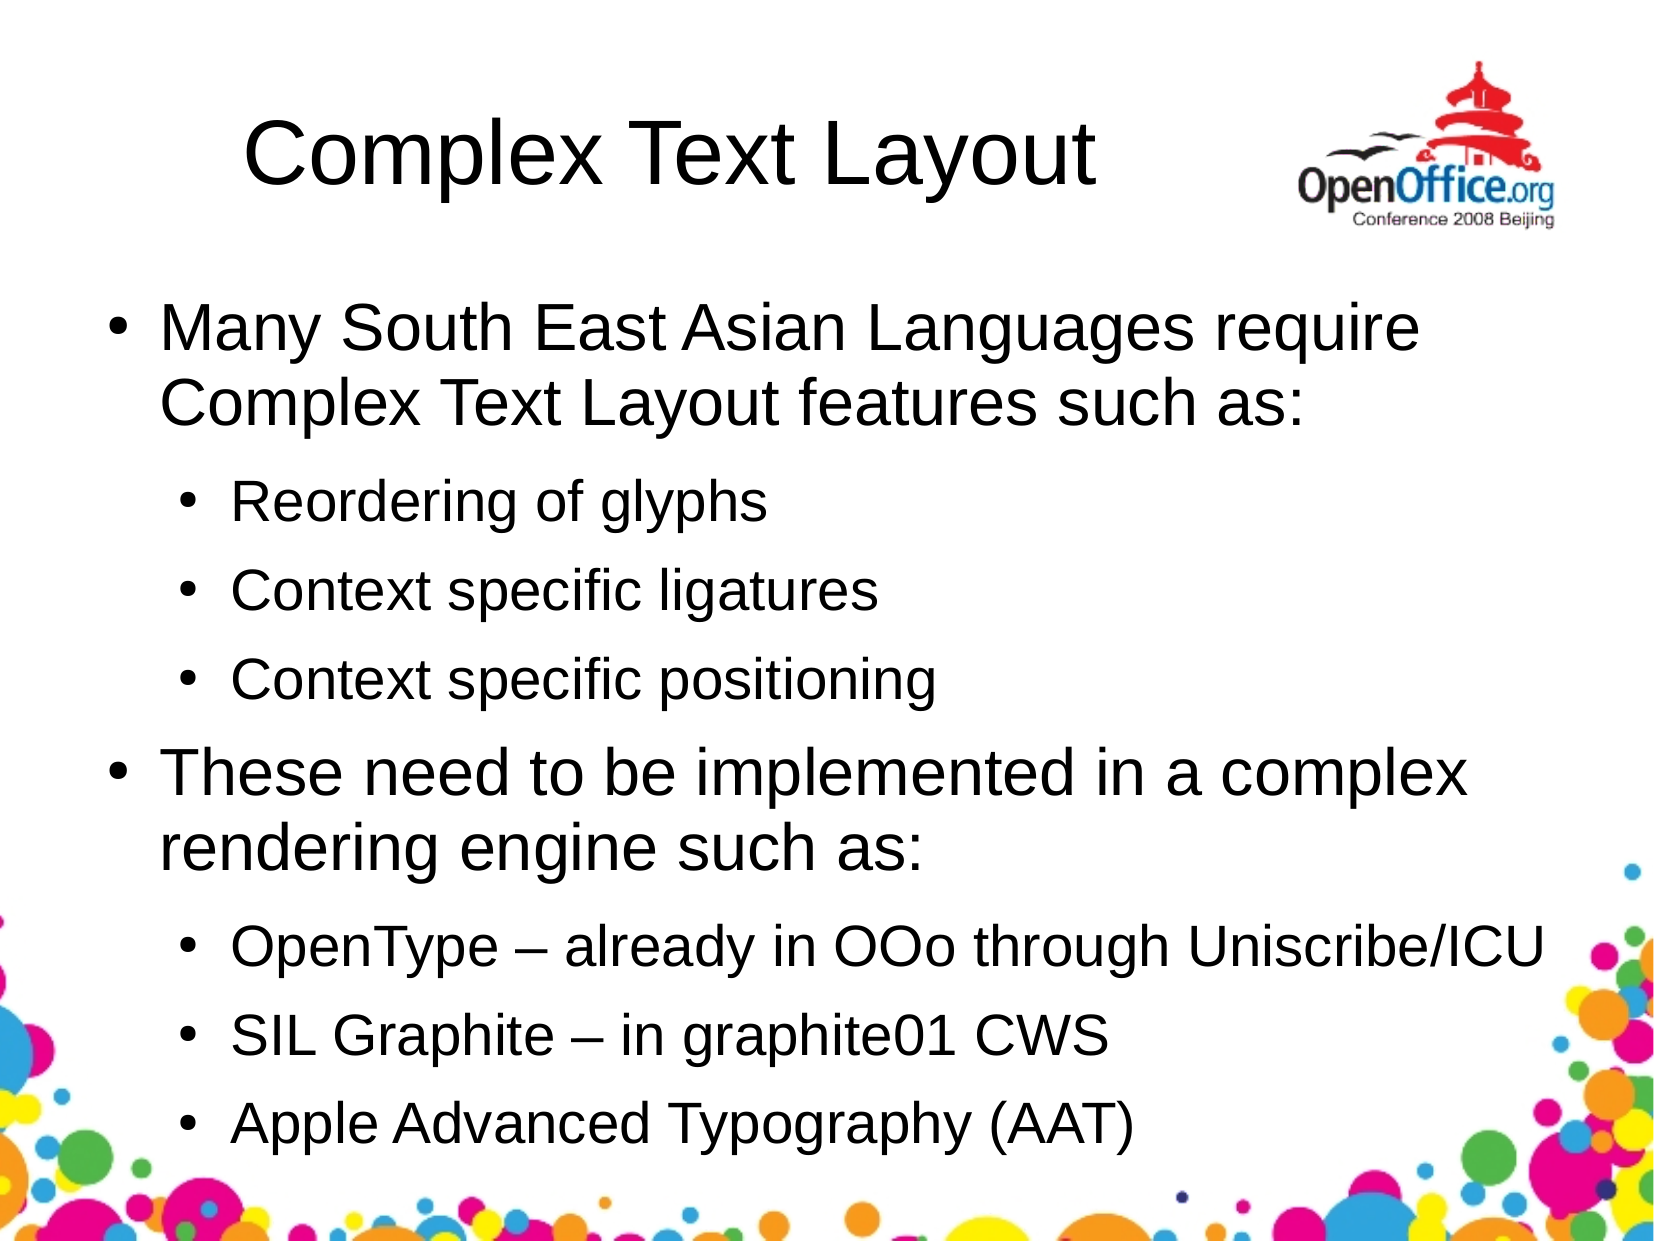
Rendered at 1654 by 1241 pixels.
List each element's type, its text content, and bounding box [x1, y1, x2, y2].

picture [0, 810, 1654, 1241]
list Many South East Asian Languages require Complex Text Layout features such as: Reordering of glyphs Context specific ligatures Context specific positioning These need to be implemented in a complex rendering engine such as: OpenType – already in OOo through Uniscribe/ICU SIL Graphite – in graphite01 CWS Apple Advanced Typography (AAT) [88, 290, 1577, 1157]
picture [1285, 51, 1569, 250]
title Complex Text Layout [82, 56, 1258, 250]
